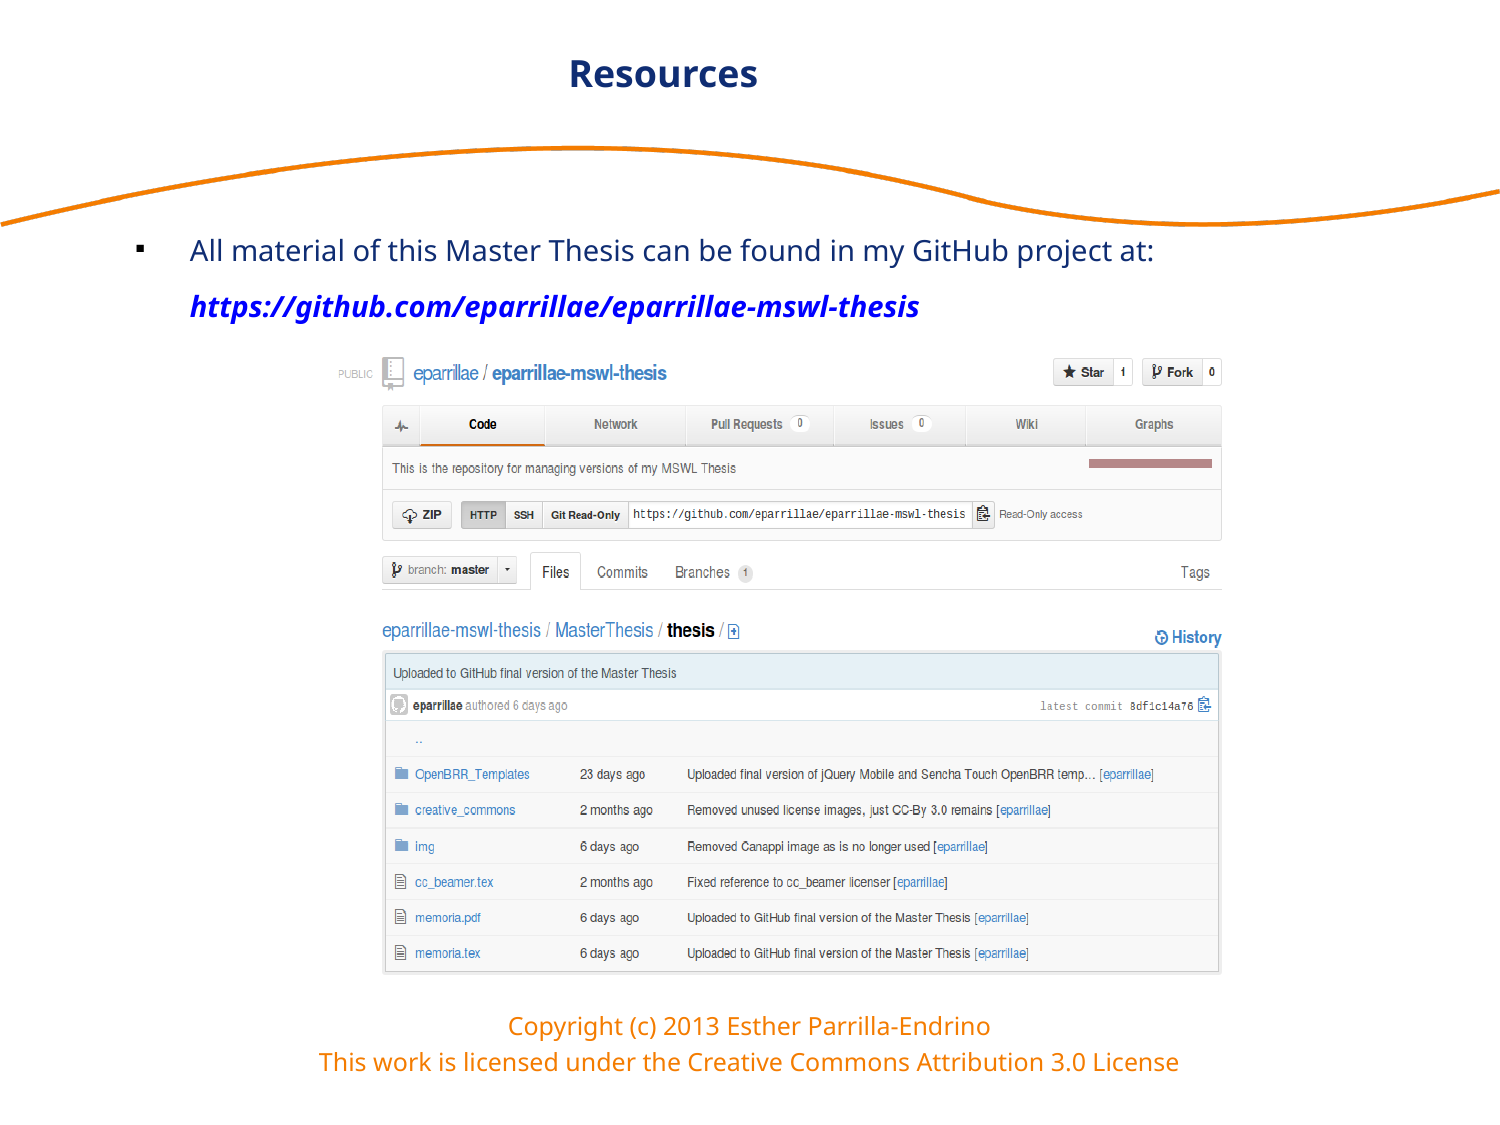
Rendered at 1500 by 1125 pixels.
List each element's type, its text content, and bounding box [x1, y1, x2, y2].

title Resources [142, 49, 1184, 152]
picture [319, 341, 1246, 996]
picture [0, 145, 1500, 227]
list Copyright (c) 2013 Esther Parrilla-Endrino This work is licensed under the Creative Commons Attribution 3.0 License [90, 1010, 1411, 1096]
list All material of this Master Thesis can be found in my GitHub project at: https://github.com/eparrillae/eparrillae-mswl-thesis [118, 167, 1430, 1068]
